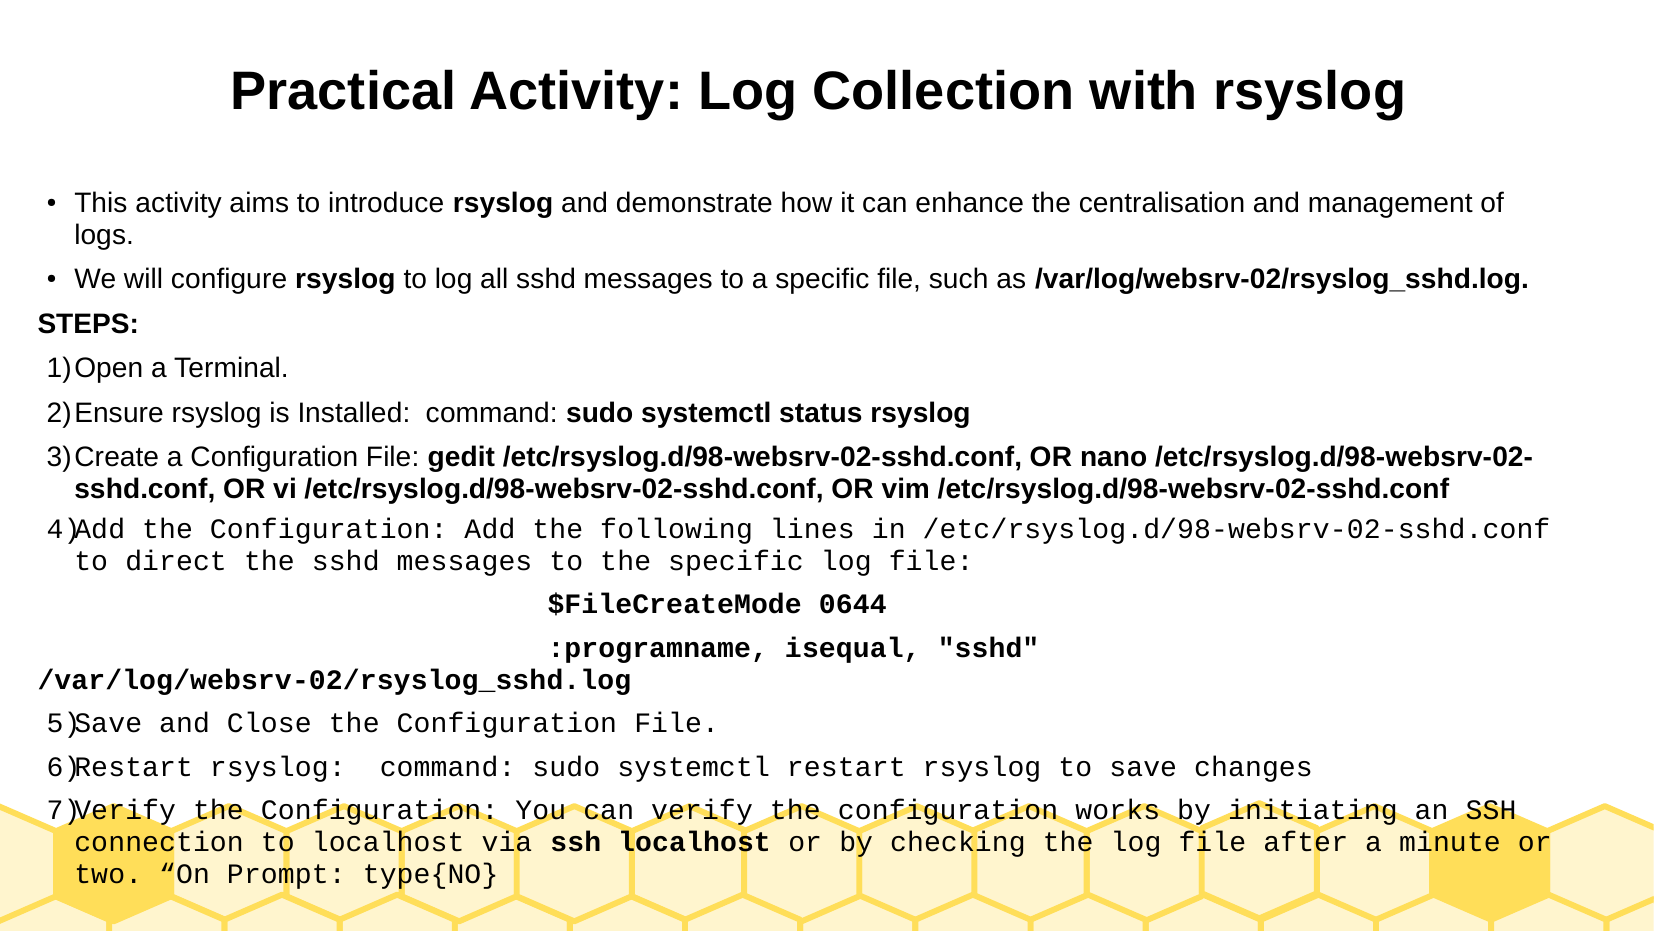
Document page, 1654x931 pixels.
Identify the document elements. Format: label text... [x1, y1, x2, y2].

list This activity aims to introduce rsyslog and demonstrate how it can enhance the centralisation and management of logs. We will configure rsyslog to log all sshd messages to a specific file, such as /var/log/websrv-02/rsyslog_sshd.log. STEPS: Open a Terminal. Ensure rsyslog is Installed: command: sudo systemctl status rsyslog Create a Configuration File: gedit /etc/rsyslog.d/98-websrv-02-sshd.conf, OR nano /etc/rsyslog.d/98-websrv-02-sshd.conf, OR vi /etc/rsyslog.d/98-websrv-02-sshd.conf, OR vim /etc/rsyslog.d/98-websrv-02-sshd.conf Add the Configuration: Add the following lines in /etc/rsyslog.d/98-websrv-02-sshd.conf to direct the sshd messages to the specific log file: $FileCreateMode 0644 :programname, isequal, "sshd" /var/log/websrv-02/rsyslog_sshd.log Save and Close the Configuration File. Restart rsyslog: command: sudo systemctl restart rsyslog to save changes Verify the Configuration: You can verify the configuration works by initiating an SSH connection to localhost via ssh localhost or by checking the log file after a minute or two. “On Prompt: type{NO} [37, 187, 1564, 901]
title Practical Activity: Log Collection with rsyslog [75, 32, 1564, 151]
